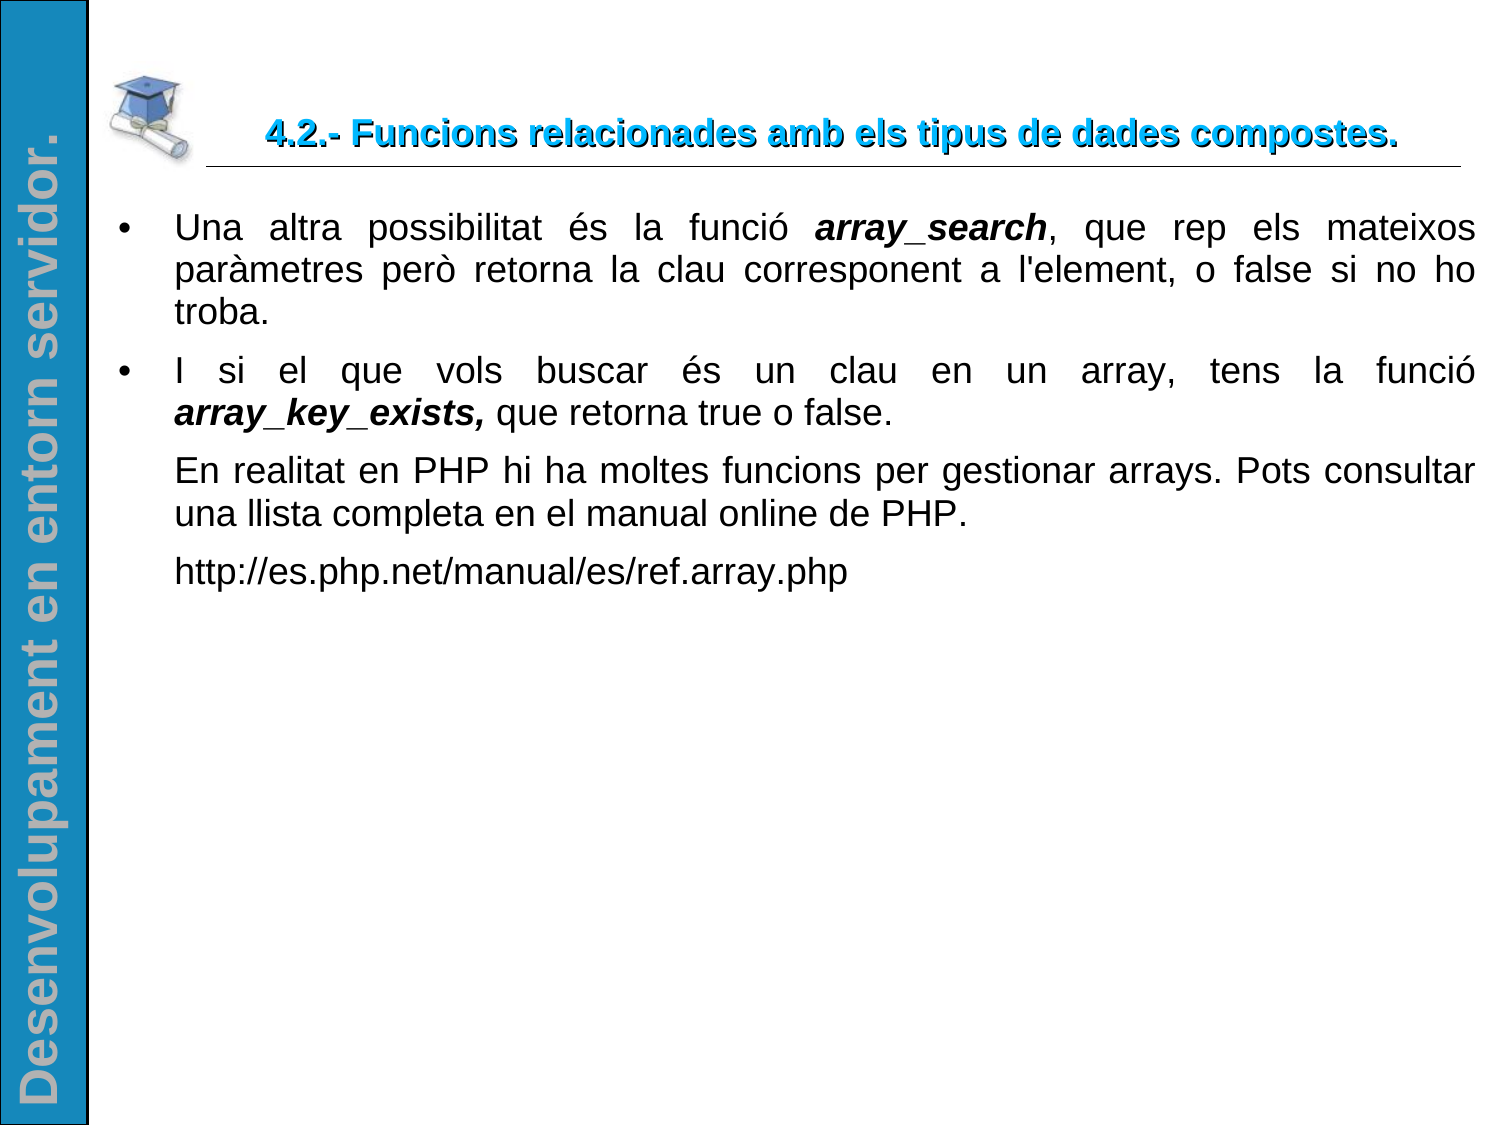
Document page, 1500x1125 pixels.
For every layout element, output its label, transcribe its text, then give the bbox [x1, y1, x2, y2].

title 4.2.- Funcions relacionades amb els tipus de dades compostes. [206, 88, 1447, 178]
list Una altra possibilitat és la funció array_search, que rep els mateixos paràmetres però retorna la clau corresponent a l'element, o false si no ho troba. I si el que vols buscar és un clau en un array, tens la funció array_key_exists, que retorna true o false. En realitat en PHP hi ha moltes funcions per gestionar arrays. Pots consultar una llista completa en el manual online de PHP. http://es.php.net/manual/es/ref.array.php [118, 206, 1477, 950]
picture [93, 61, 206, 174]
